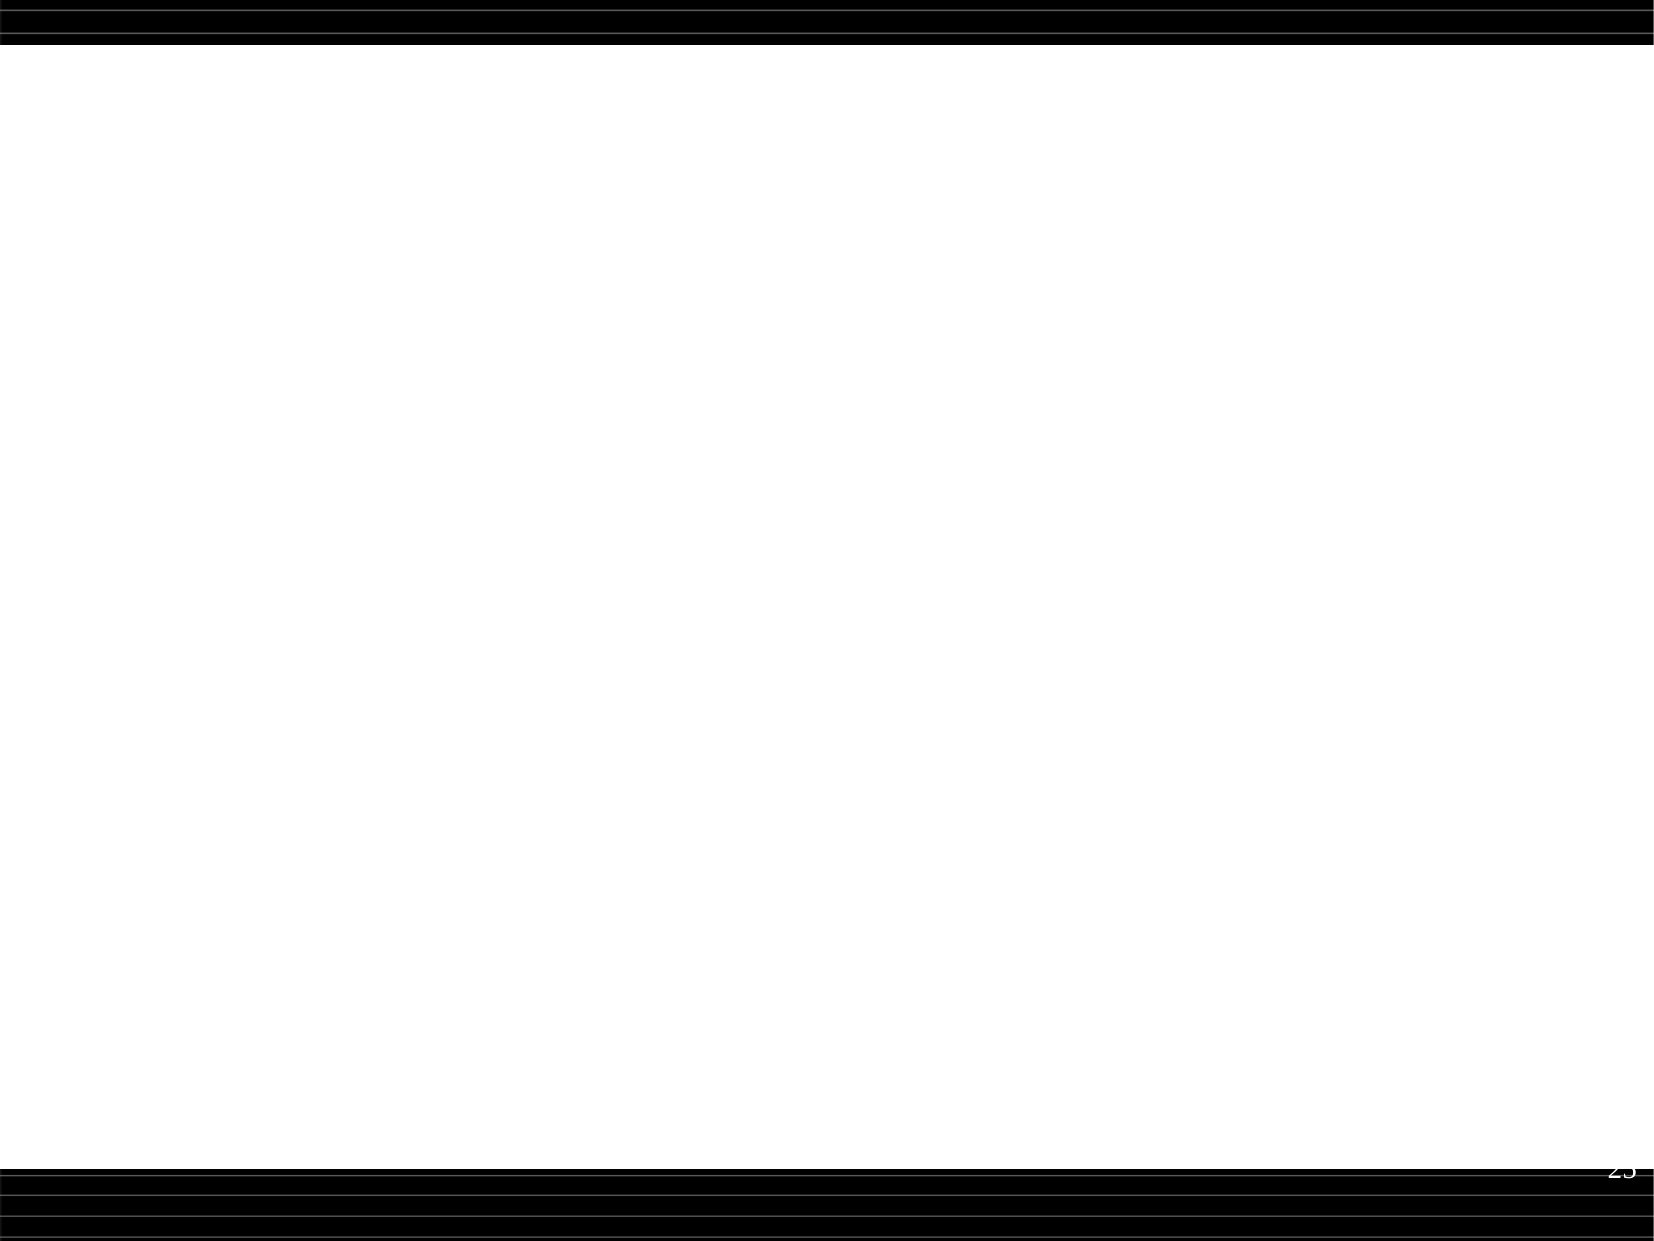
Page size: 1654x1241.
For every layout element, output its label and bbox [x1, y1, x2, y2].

picture [0, 1169, 1654, 1241]
picture [0, 0, 1654, 45]
